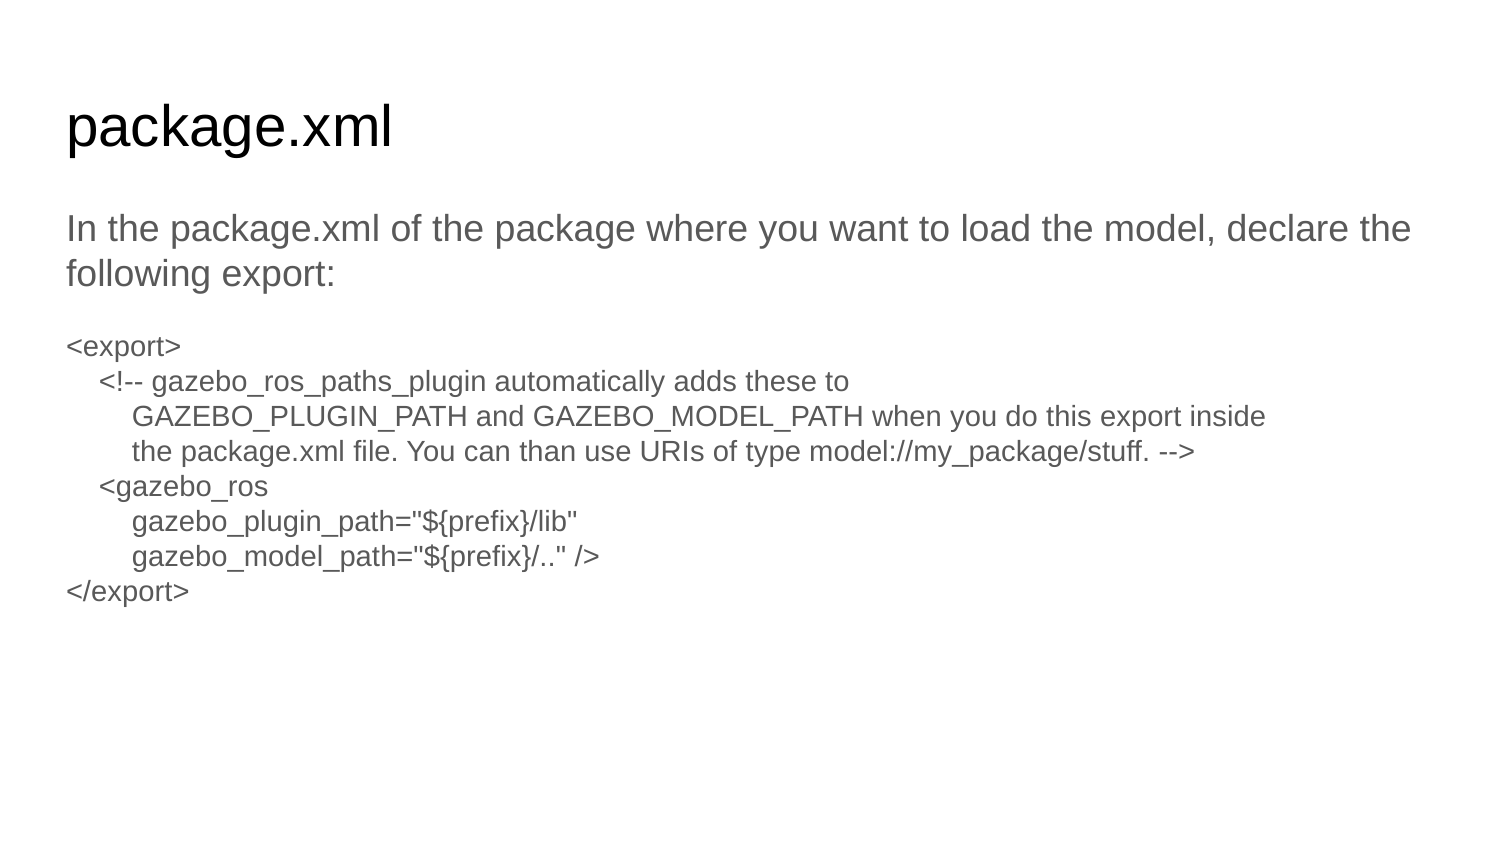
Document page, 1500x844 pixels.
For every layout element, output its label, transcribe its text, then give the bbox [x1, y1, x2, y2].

list In the package.xml of the package where you want to load the model, declare the following export: <export> <!-- gazebo_ros_paths_plugin automatically adds these to GAZEBO_PLUGIN_PATH and GAZEBO_MODEL_PATH when you do this export inside the package.xml file. You can than use URIs of type model://my_package/stuff. --> <gazebo_ros gazebo_plugin_path="${prefix}/lib" gazebo_model_path="${prefix}/.." /> </export> [51, 189, 1449, 750]
title package.xml [51, 72, 1449, 167]
